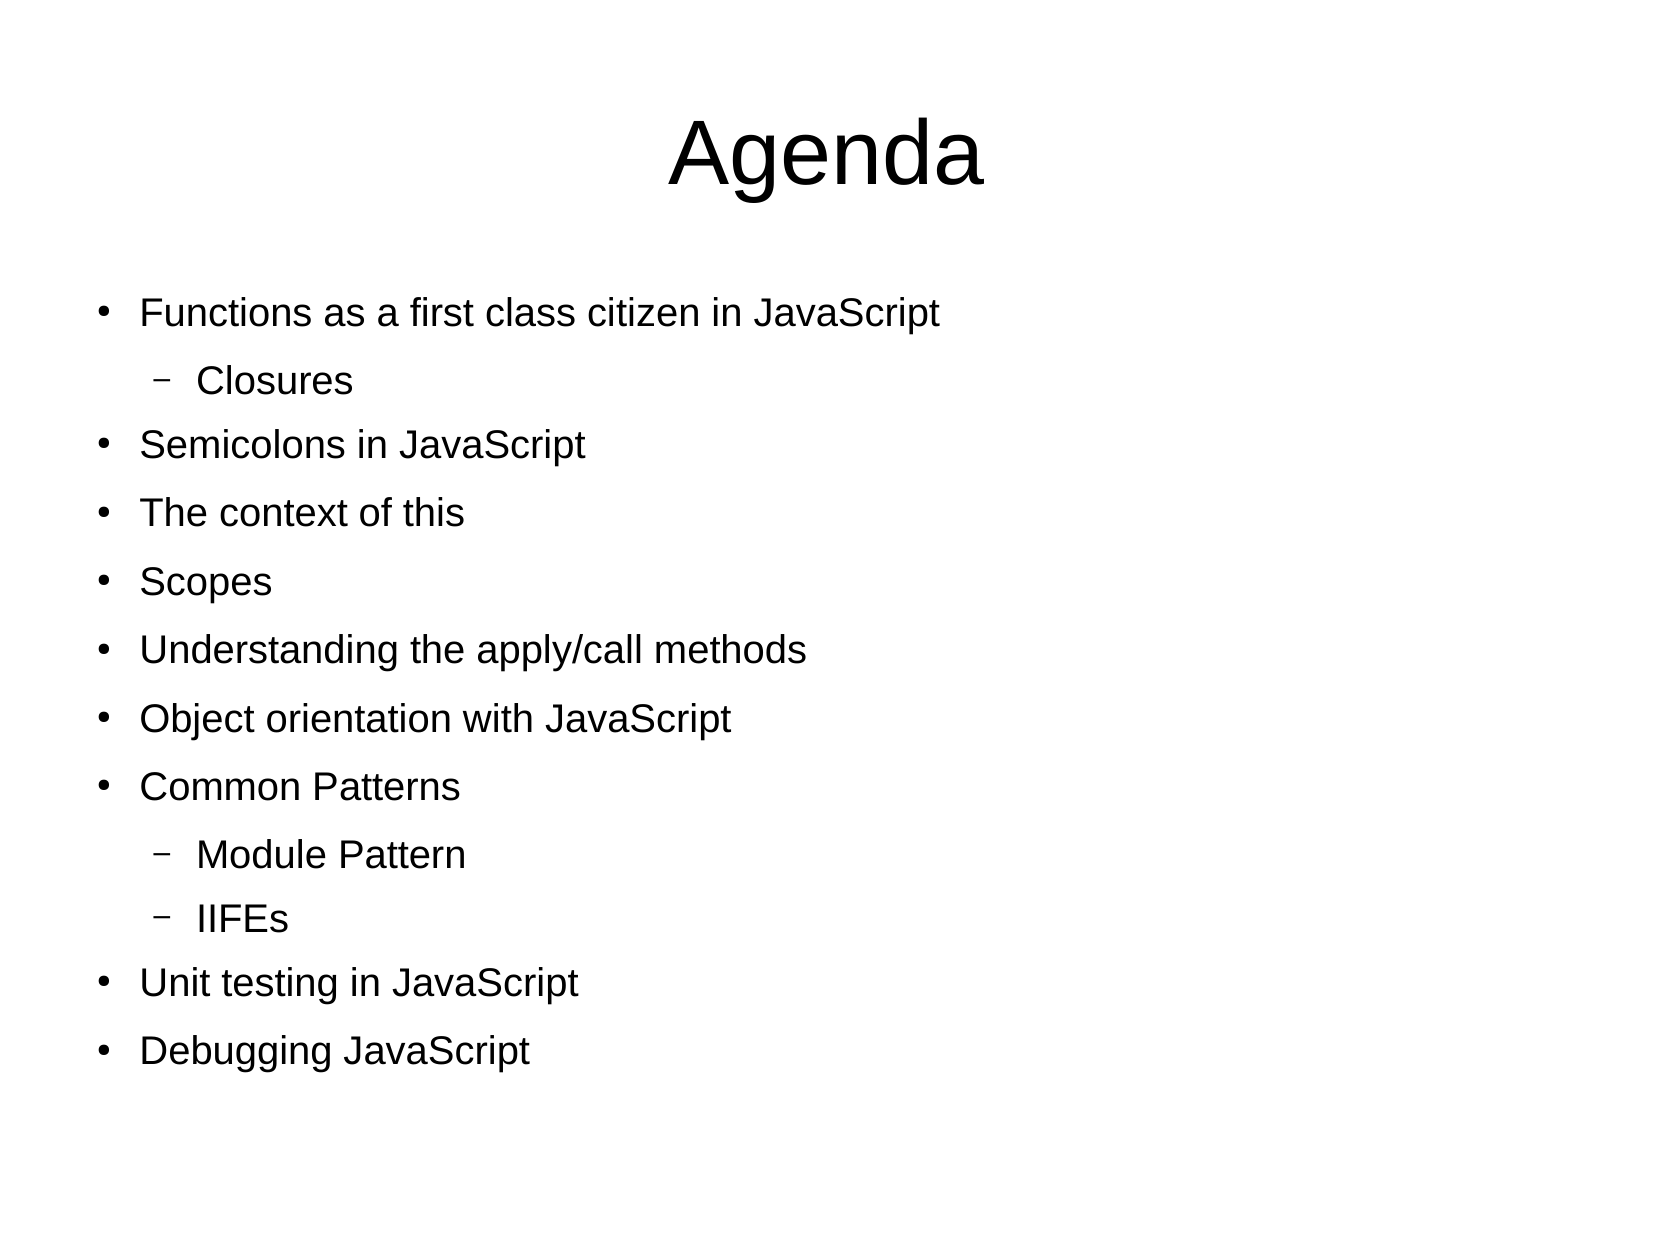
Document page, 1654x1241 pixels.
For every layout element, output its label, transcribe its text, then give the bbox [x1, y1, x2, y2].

list Functions as a first class citizen in JavaScript Closures Semicolons in JavaScript The context of this Scopes Understanding the apply/call methods Object orientation with JavaScript Common Patterns Module Pattern IIFEs Unit testing in JavaScript Debugging JavaScript [82, 290, 1571, 1075]
title Agenda [82, 49, 1571, 257]
